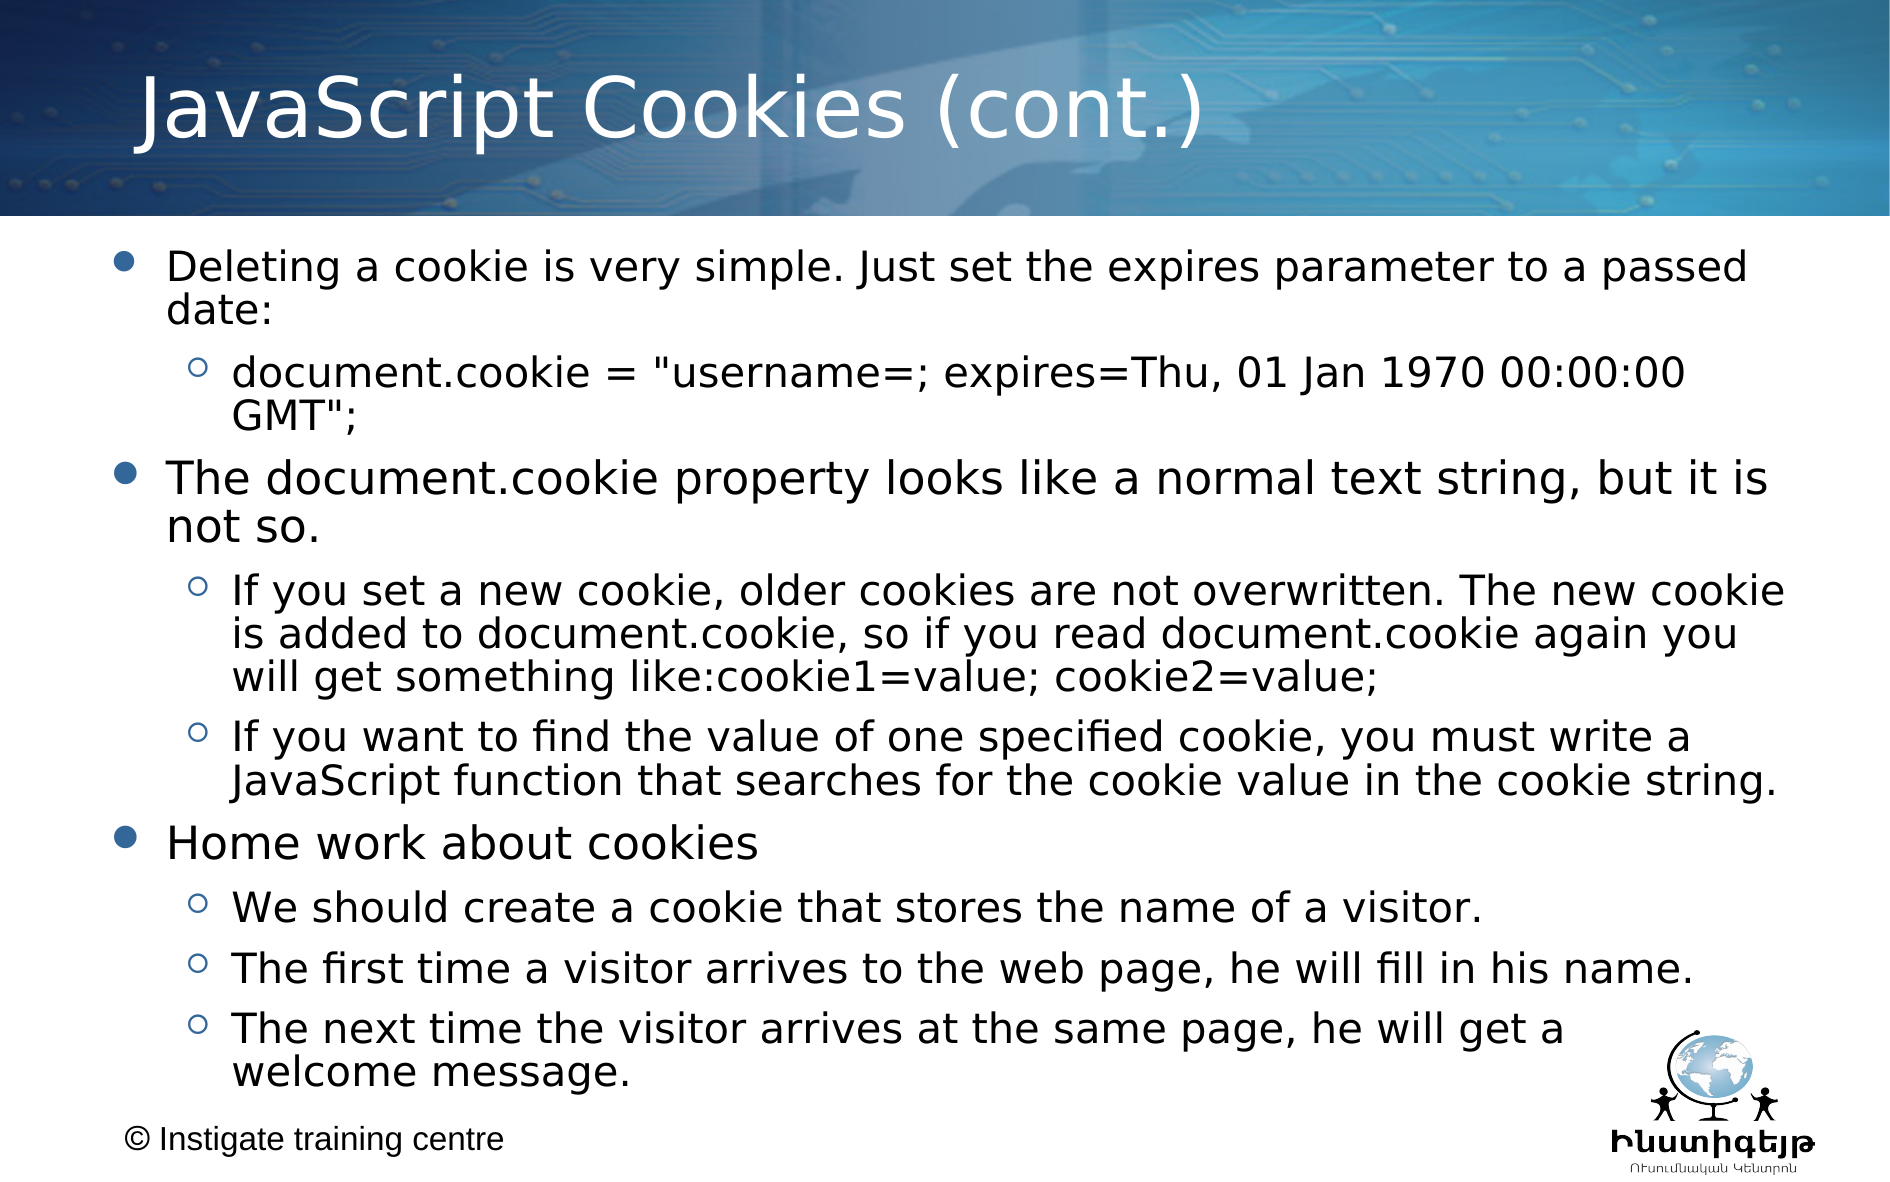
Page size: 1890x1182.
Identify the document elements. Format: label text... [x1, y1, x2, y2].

picture [0, 0, 1890, 216]
list Deleting a cookie is very simple. Just set the expires parameter to a passed date: document.cookie = "username=; expires=Thu, 01 Jan 1970 00:00:00 GMT"; The document.cookie property looks like a normal text string, but it is not so. If you set a new cookie, older cookies are not overwritten. The new cookie is added to document.cookie, so if you read document.cookie again you will get something like:cookie1=value; cookie2=value; If you want to find the value of one specified cookie, you must write a JavaScript function that searches for the cookie value in the cookie string. Home work about cookies We should create a cookie that stores the name of a visitor. The first time a visitor arrives to the web page, he will fill in his name. The next time the visitor arrives at the same page, he will get a welcome message. [110, 247, 1801, 276]
text_box JavaScript Cookies (cont.) [138, 82, 1801, 91]
picture [1612, 1030, 1815, 1175]
